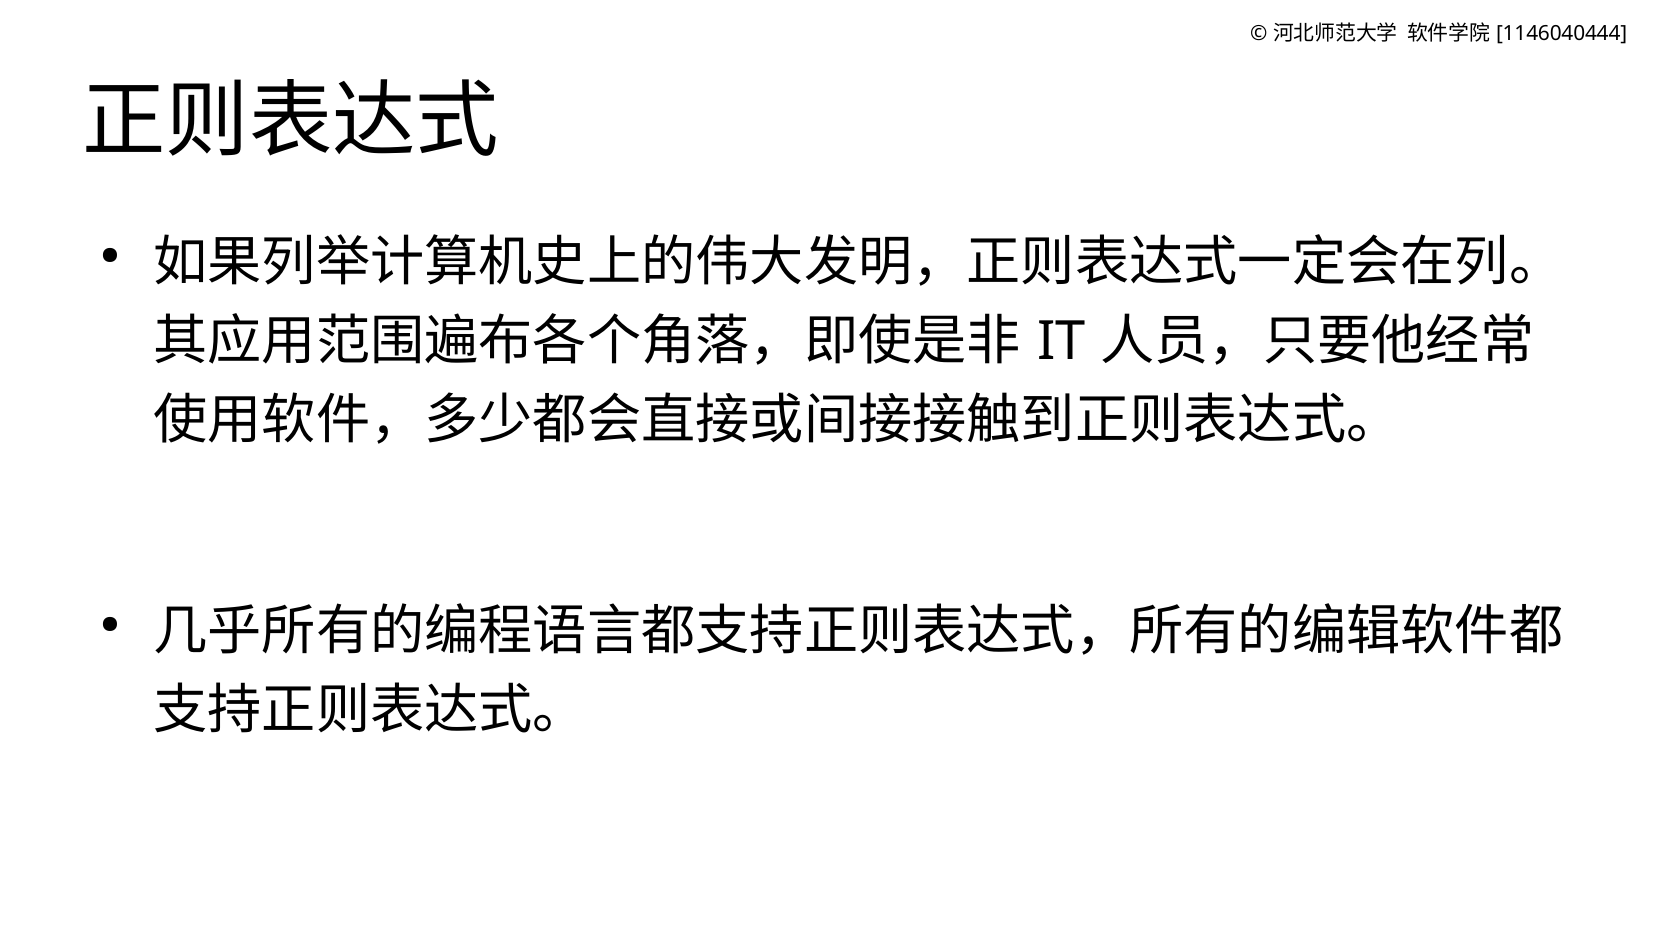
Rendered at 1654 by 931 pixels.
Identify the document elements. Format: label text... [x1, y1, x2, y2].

list 如果列举计算机史上的伟大发明，正则表达式一定会在列。其应用范围遍布各个角落，即使是非IT人员，只要他经常使用软件，多少都会直接或间接接触到正则表达式。 几乎所有的编程语言都支持正则表达式，所有的编辑软件都支持正则表达式。 [82, 217, 1571, 758]
title 正则表达式 [82, 37, 1571, 189]
